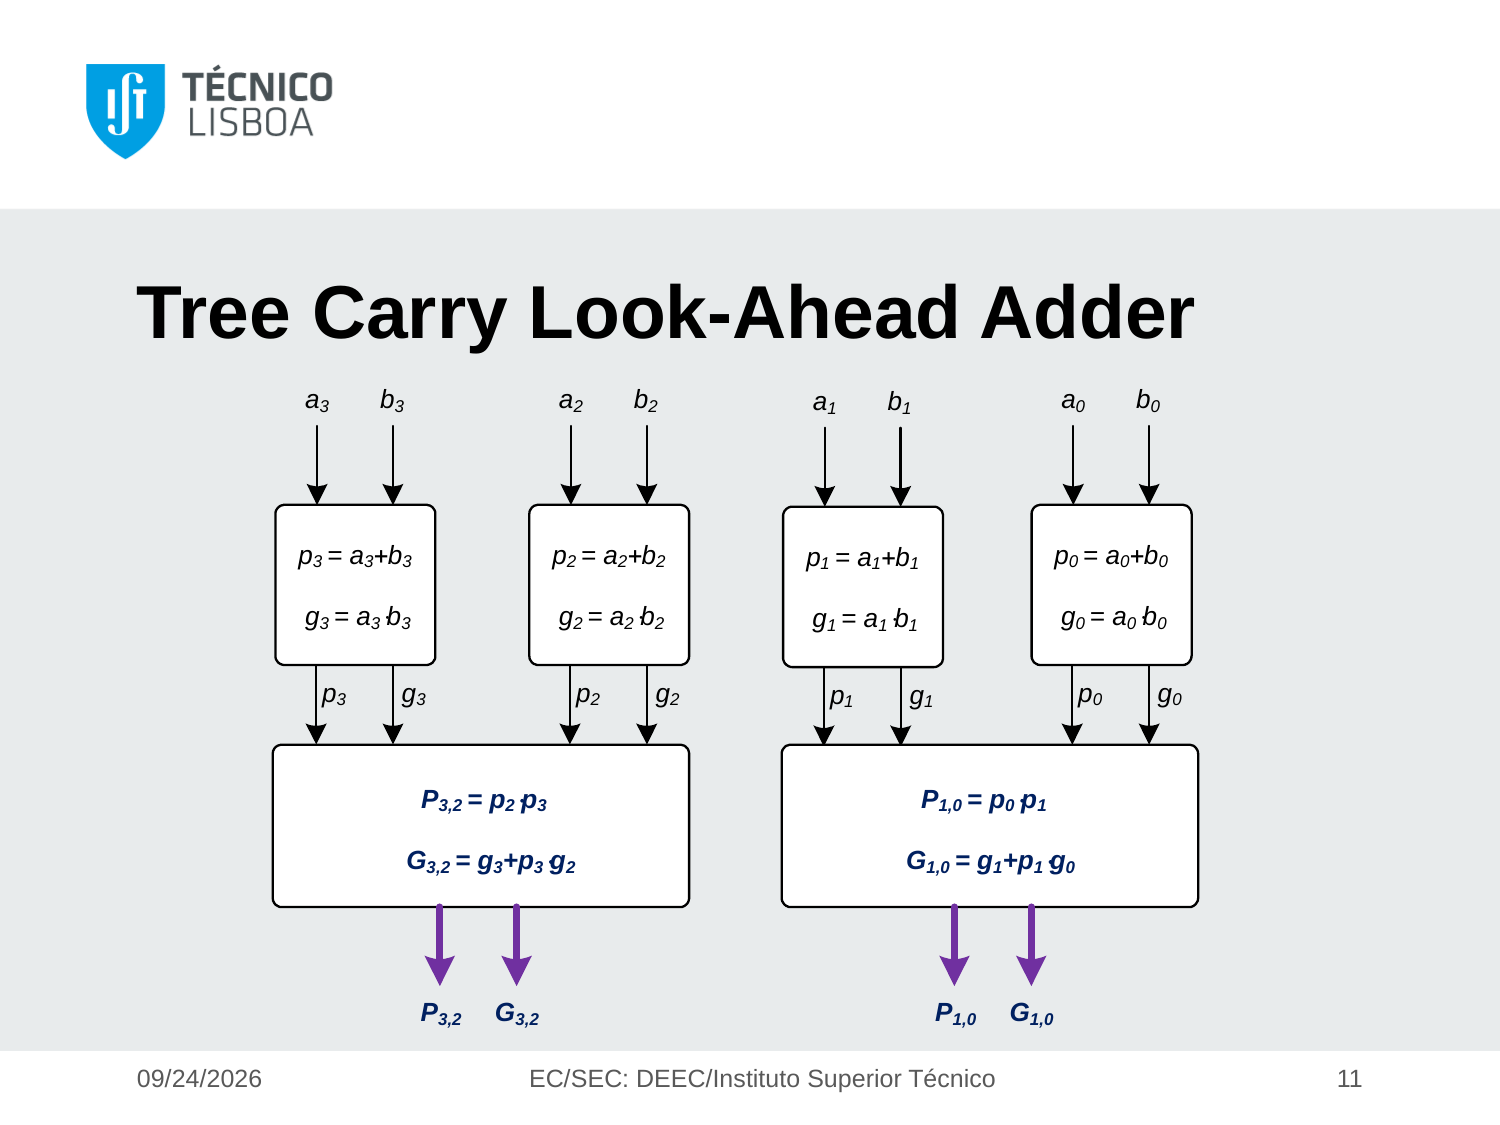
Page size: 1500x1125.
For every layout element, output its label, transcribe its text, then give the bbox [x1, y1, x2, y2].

chart [247, 380, 1228, 1053]
slide_number <number> [1077, 1052, 1378, 1103]
title Tree Carry Look-Ahead Adder [121, 237, 1378, 381]
picture [0, 0, 1500, 1125]
footer EC/SEC: DEEC/Instituto Superior Técnico [512, 1053, 1021, 1103]
slide_number 10/11/2018 [121, 1052, 425, 1103]
